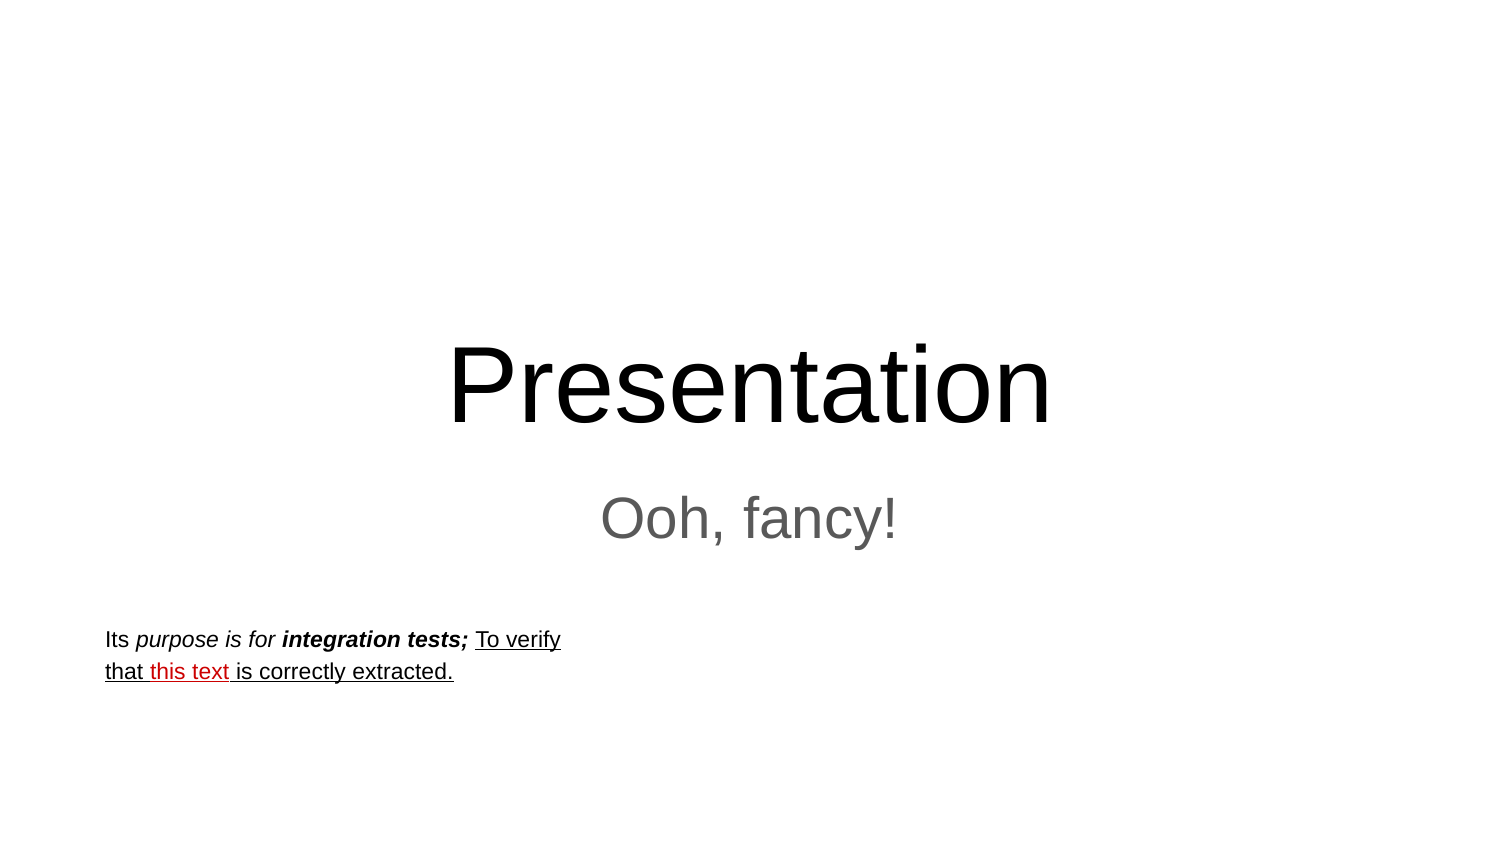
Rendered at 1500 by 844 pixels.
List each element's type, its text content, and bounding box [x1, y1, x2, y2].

title Presentation [51, 122, 1449, 459]
text_box Its purpose is for integration tests; To verify that this text is correctly extracted. [90, 605, 583, 700]
subtitle Ooh, fancy! [51, 464, 1449, 595]
